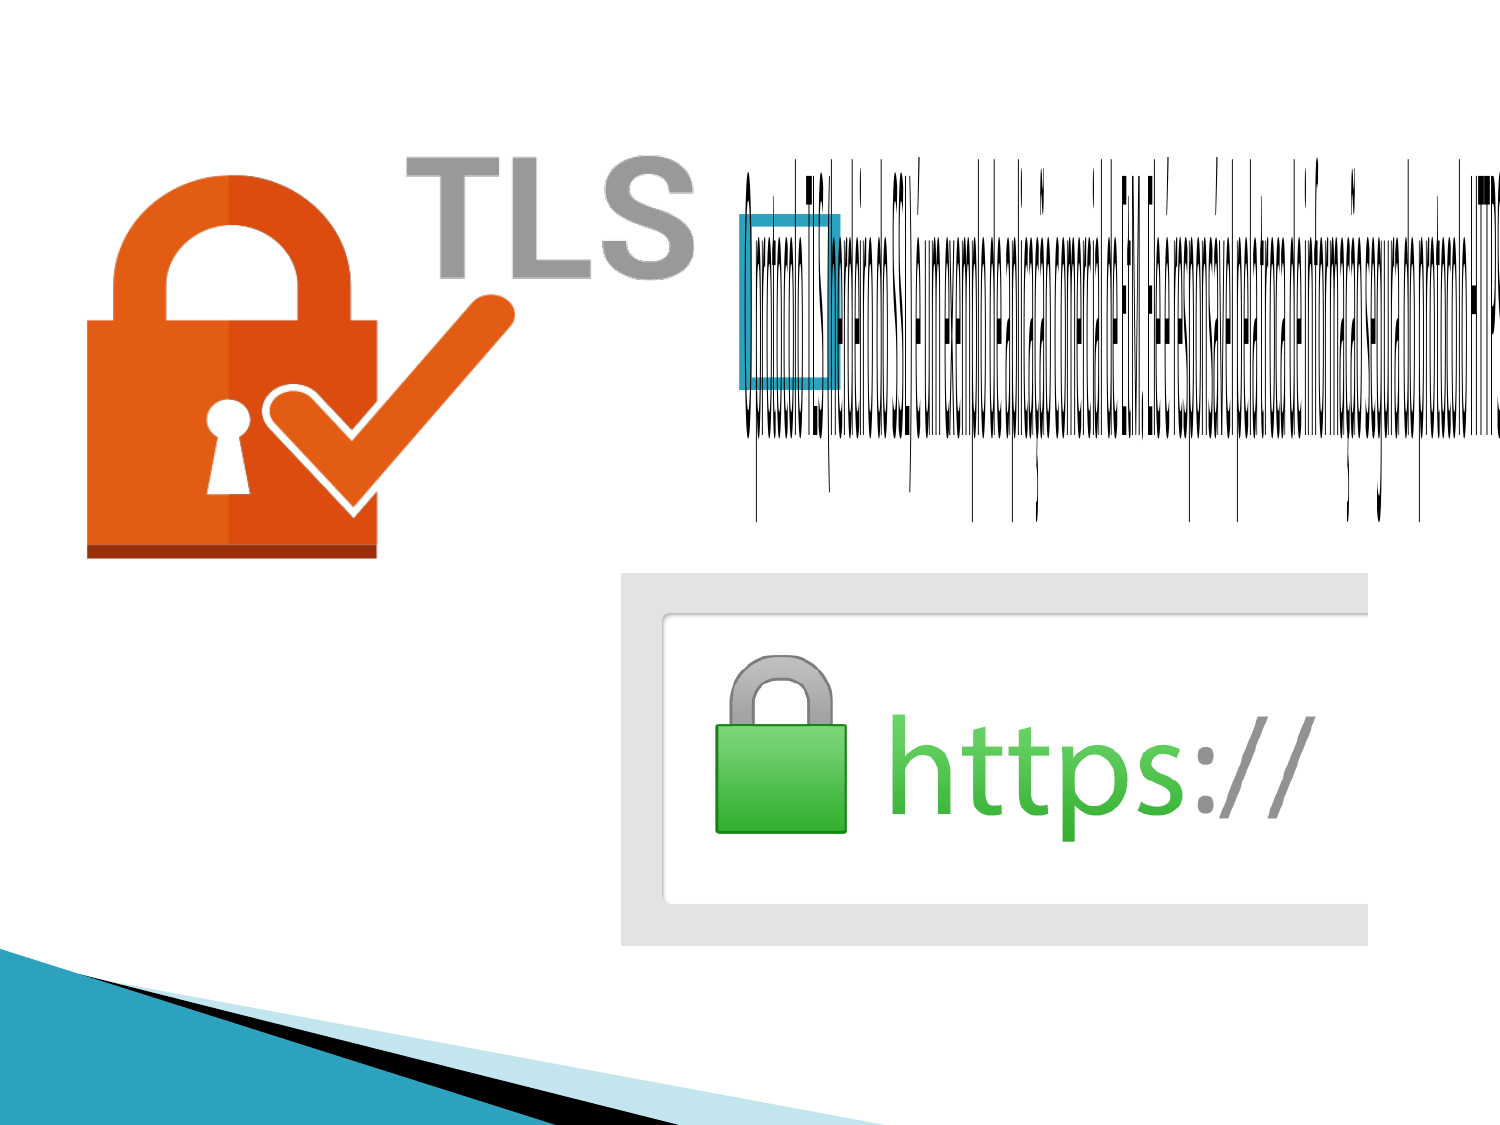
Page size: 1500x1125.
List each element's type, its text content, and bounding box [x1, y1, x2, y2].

list O protocolo TLS (herdeiro do SSL) é um exemplo de aplicação comercial de EtM. Ele é responsável pela troca de informação segura do protocolo HTTPS. [701, 39, 1489, 551]
picture [61, 140, 1368, 946]
